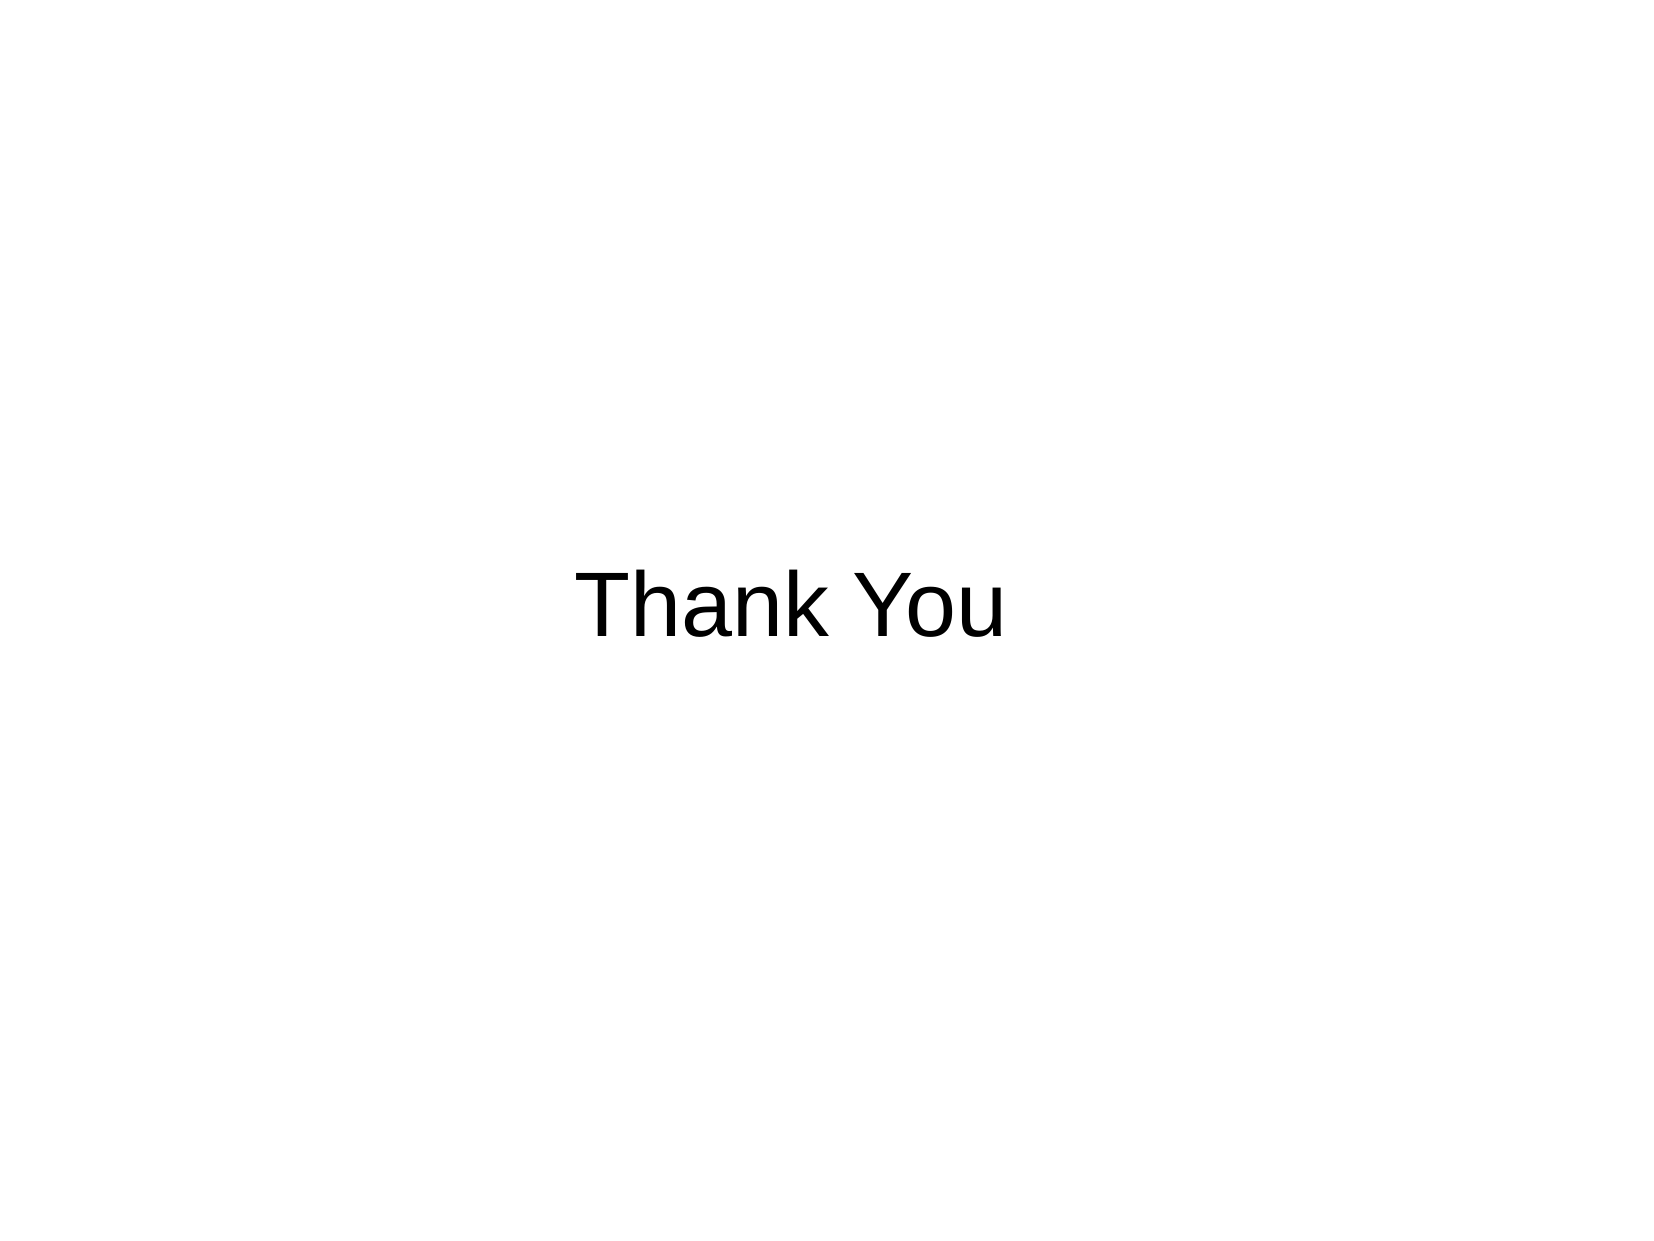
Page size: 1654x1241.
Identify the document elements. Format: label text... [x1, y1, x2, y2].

title Thank You [47, 501, 1536, 709]
